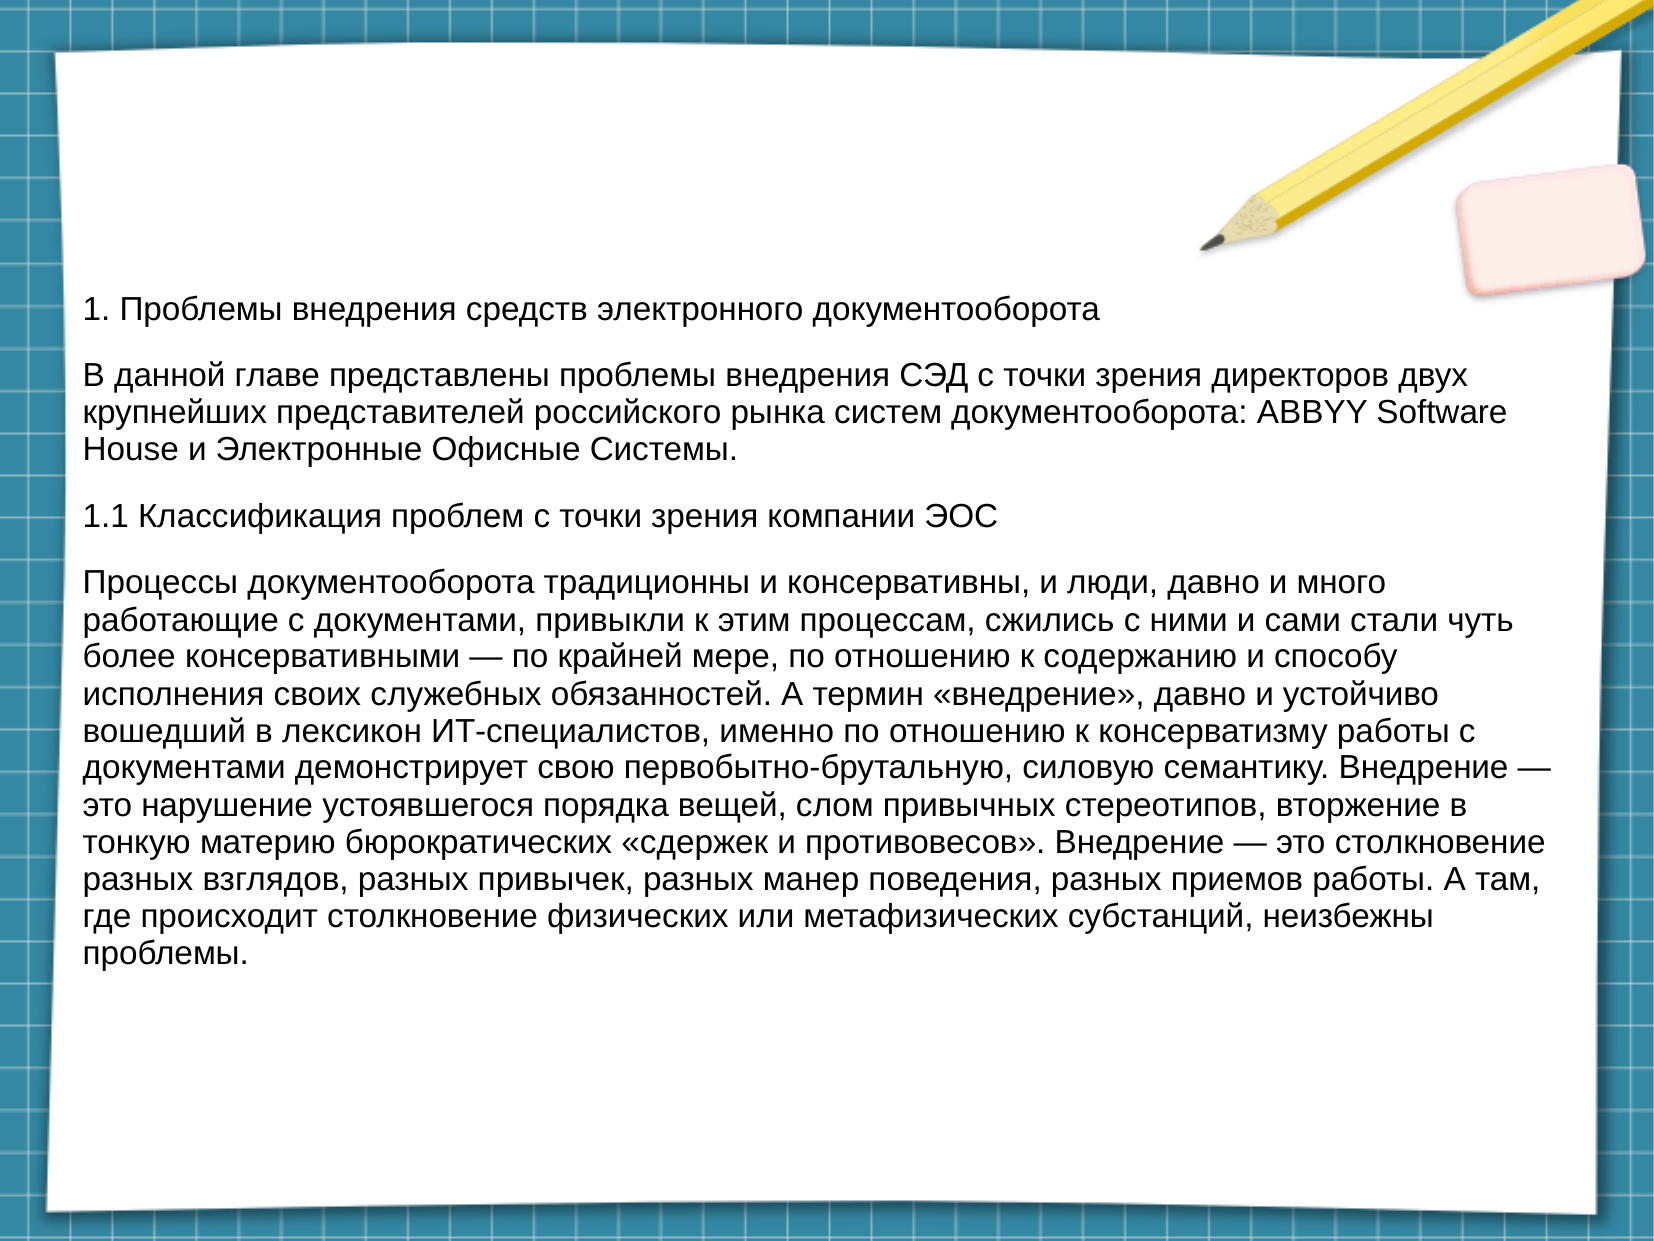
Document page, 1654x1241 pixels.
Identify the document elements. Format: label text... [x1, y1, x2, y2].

list 1. Проблемы внедрения средств электронного документооборота В данной главе представлены проблемы внедрения СЭД с точки зрения директоров двух крупнейших представителей российского рынка систем документооборота: ABBYY Software House и Электронные Офисные Системы. 1.1 Классификация проблем с точки зрения компании ЭОС Процессы документооборота традиционны и консервативны, и люди, давно и много работающие с документами, привыкли к этим процессам, сжились с ними и сами стали чуть более консервативными — по крайней мере, по отношению к содержанию и способу исполнения своих служебных обязанностей. А термин «внедрение», давно и устойчиво вошедший в лексикон ИТ-специалистов, именно по отношению к консерватизму работы с документами демонстрирует свою первобытно-брутальную, силовую семантику. Внедрение — это нарушение устоявшегося порядка вещей, слом привычных стереотипов, вторжение в тонкую материю бюрократических «сдержек и противовесов». Внедрение — это столкновение разных взглядов, разных привычек, разных манер поведения, разных приемов работы. А там, где происходит столкновение физических или метафизических субстанций, неизбежны проблемы. [82, 290, 1571, 1010]
picture [0, 0, 1654, 1241]
